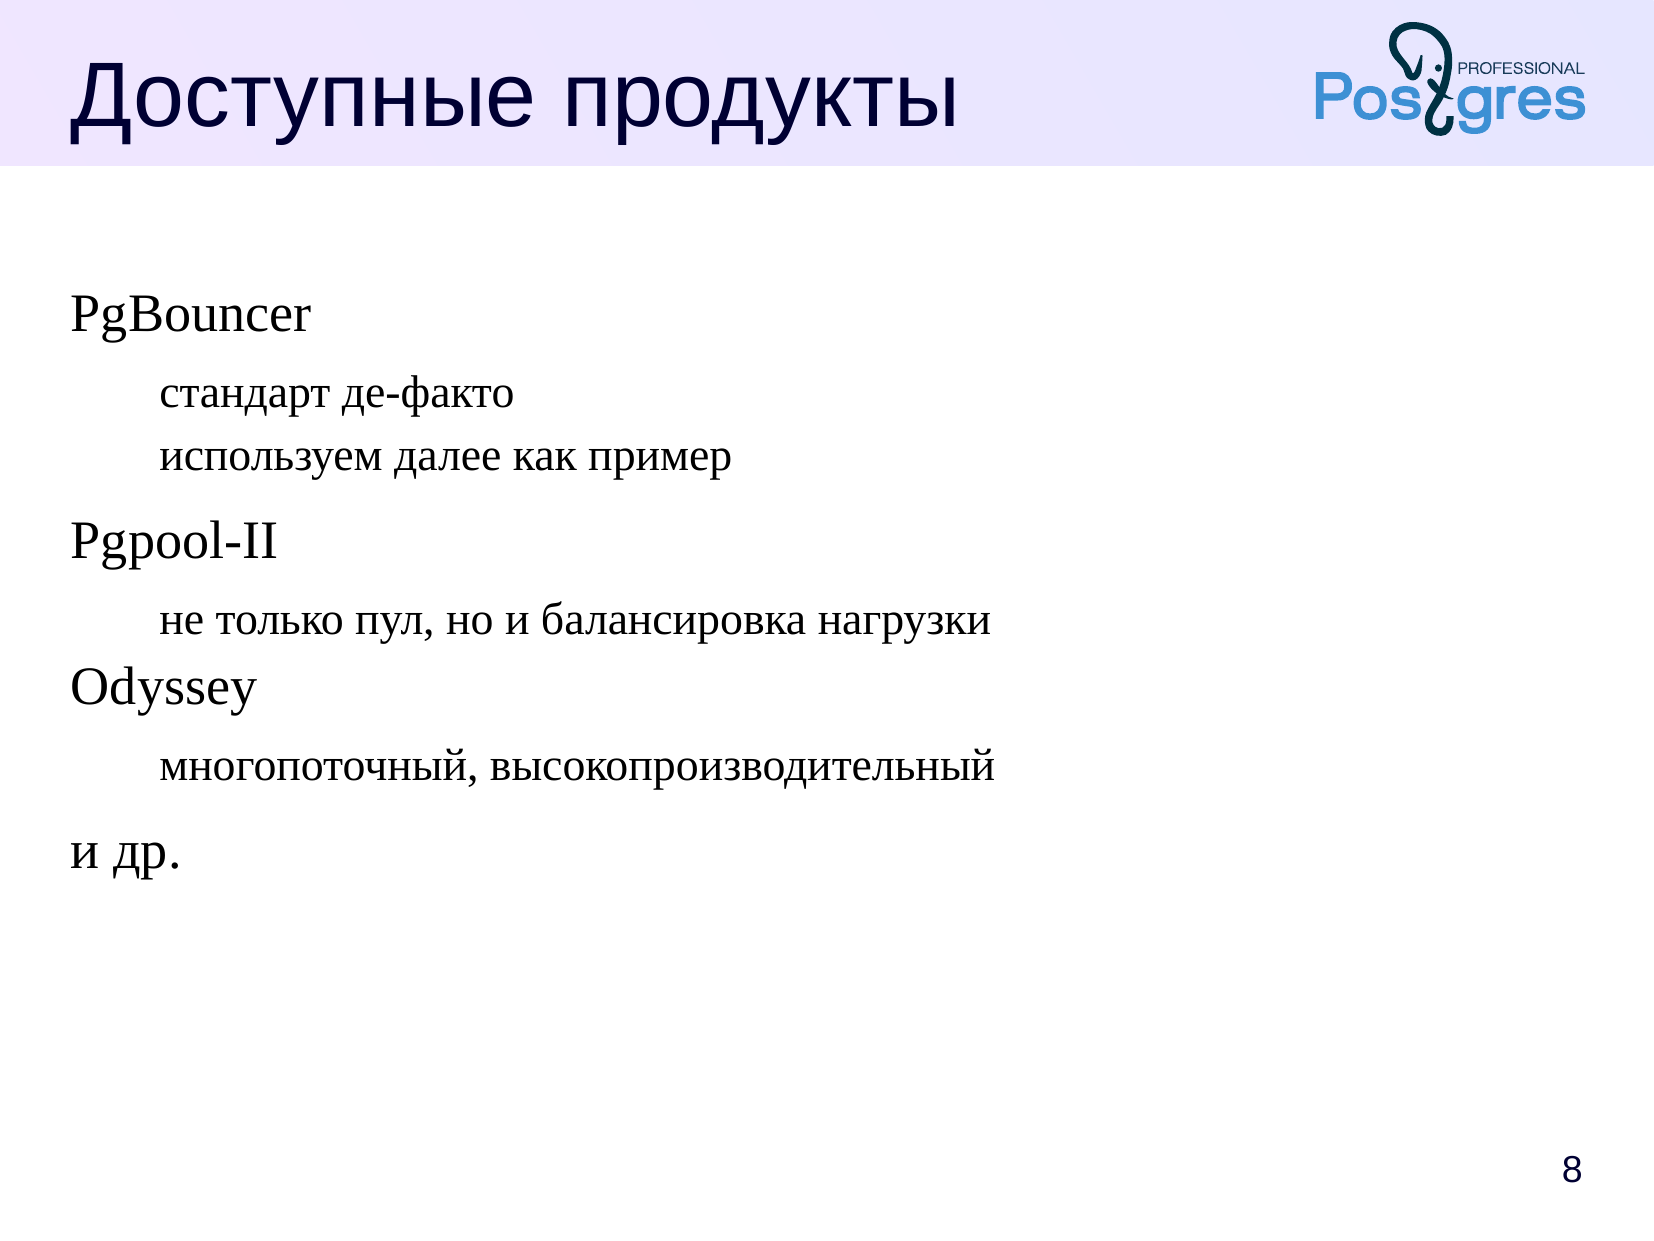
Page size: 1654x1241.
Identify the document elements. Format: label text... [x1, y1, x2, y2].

list PgBouncer стандарт де-факто используем далее как пример Pgpool-II не только пул, но и балансировка нагрузки Odyssey многопоточный, высокопроизводительный и др. [70, 283, 1583, 1141]
title Доступные продукты [70, 43, 1241, 147]
